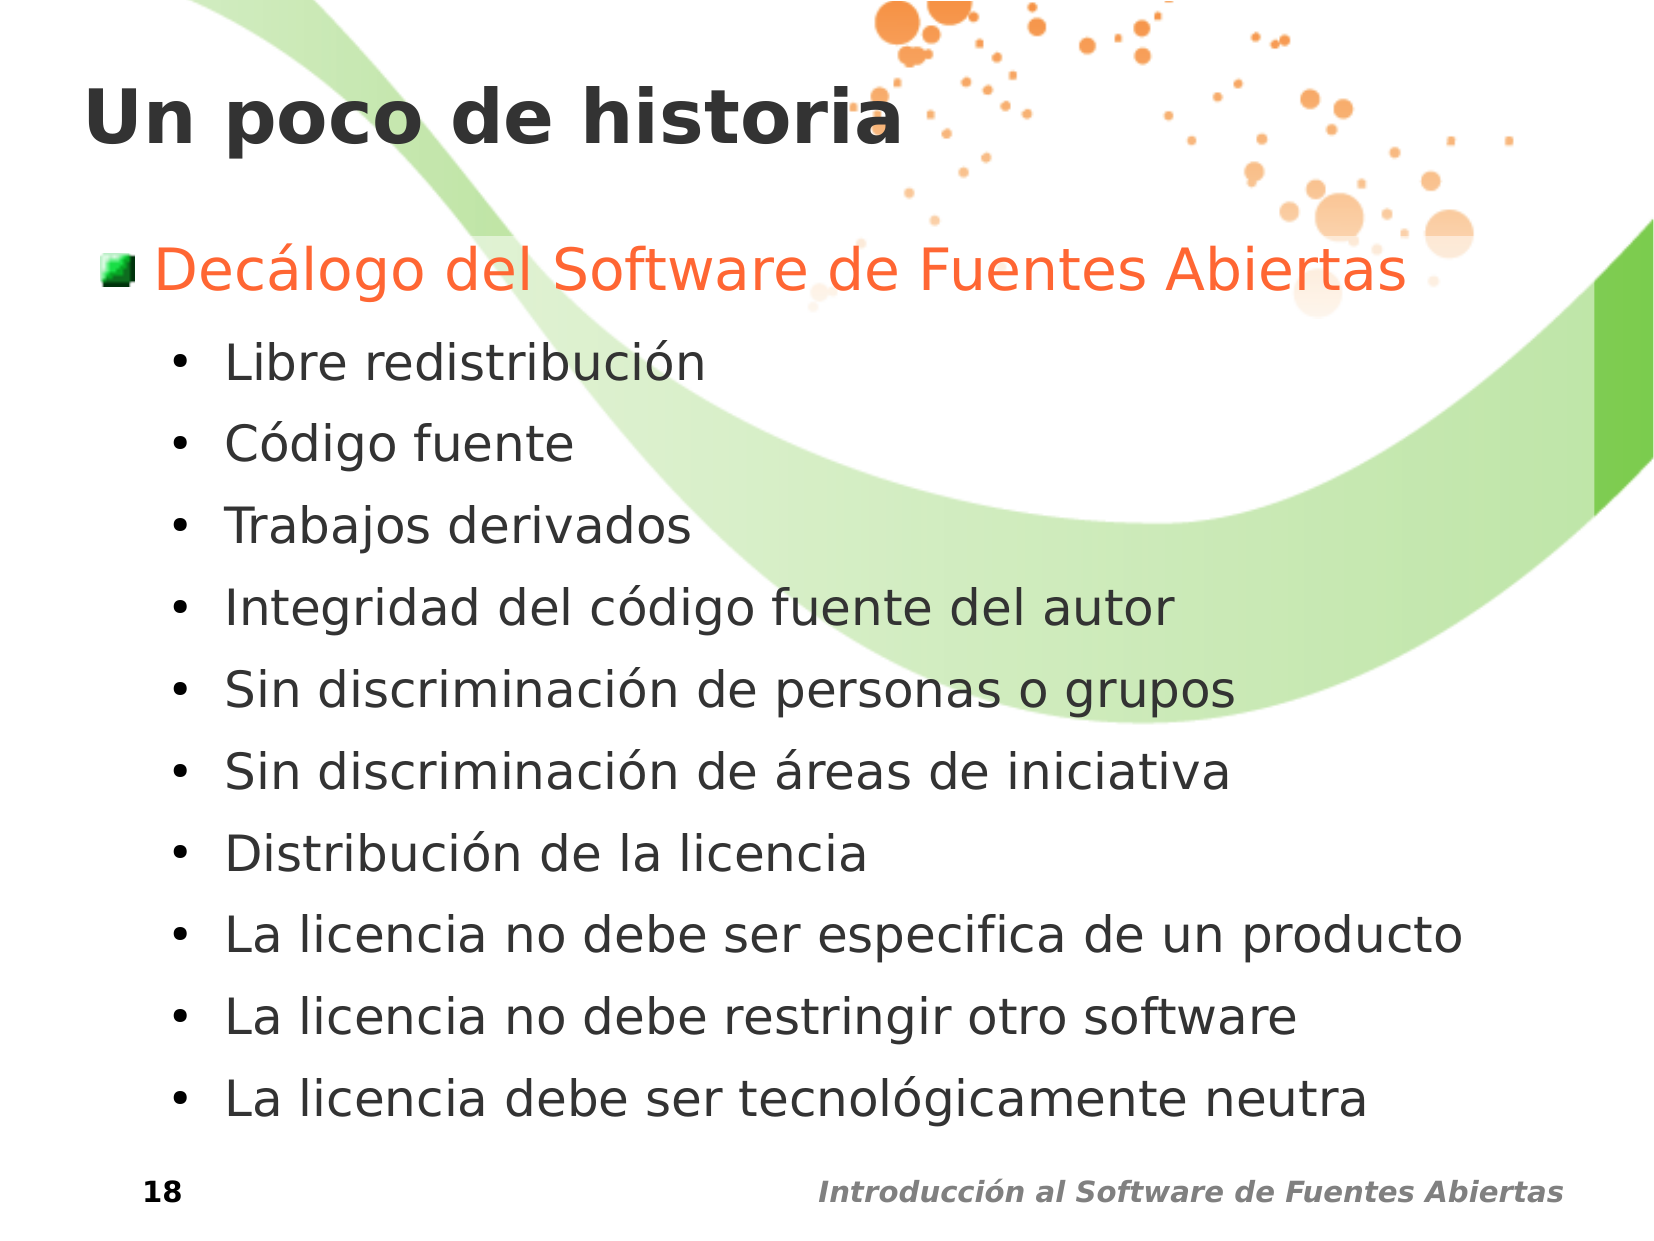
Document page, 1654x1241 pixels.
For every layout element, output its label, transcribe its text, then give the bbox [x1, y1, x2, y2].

picture [185, 0, 1654, 754]
list Decálogo del Software de Fuentes Abiertas Libre redistribución Código fuente Trabajos derivados Integridad del código fuente del autor Sin discriminación de personas o grupos Sin discriminación de áreas de iniciativa Distribución de la licencia La licencia no debe ser especifica de un producto La licencia no debe restringir otro software La licencia debe ser tecnológicamente neutra [82, 236, 1571, 1137]
title Un poco de historia [82, 36, 1571, 200]
